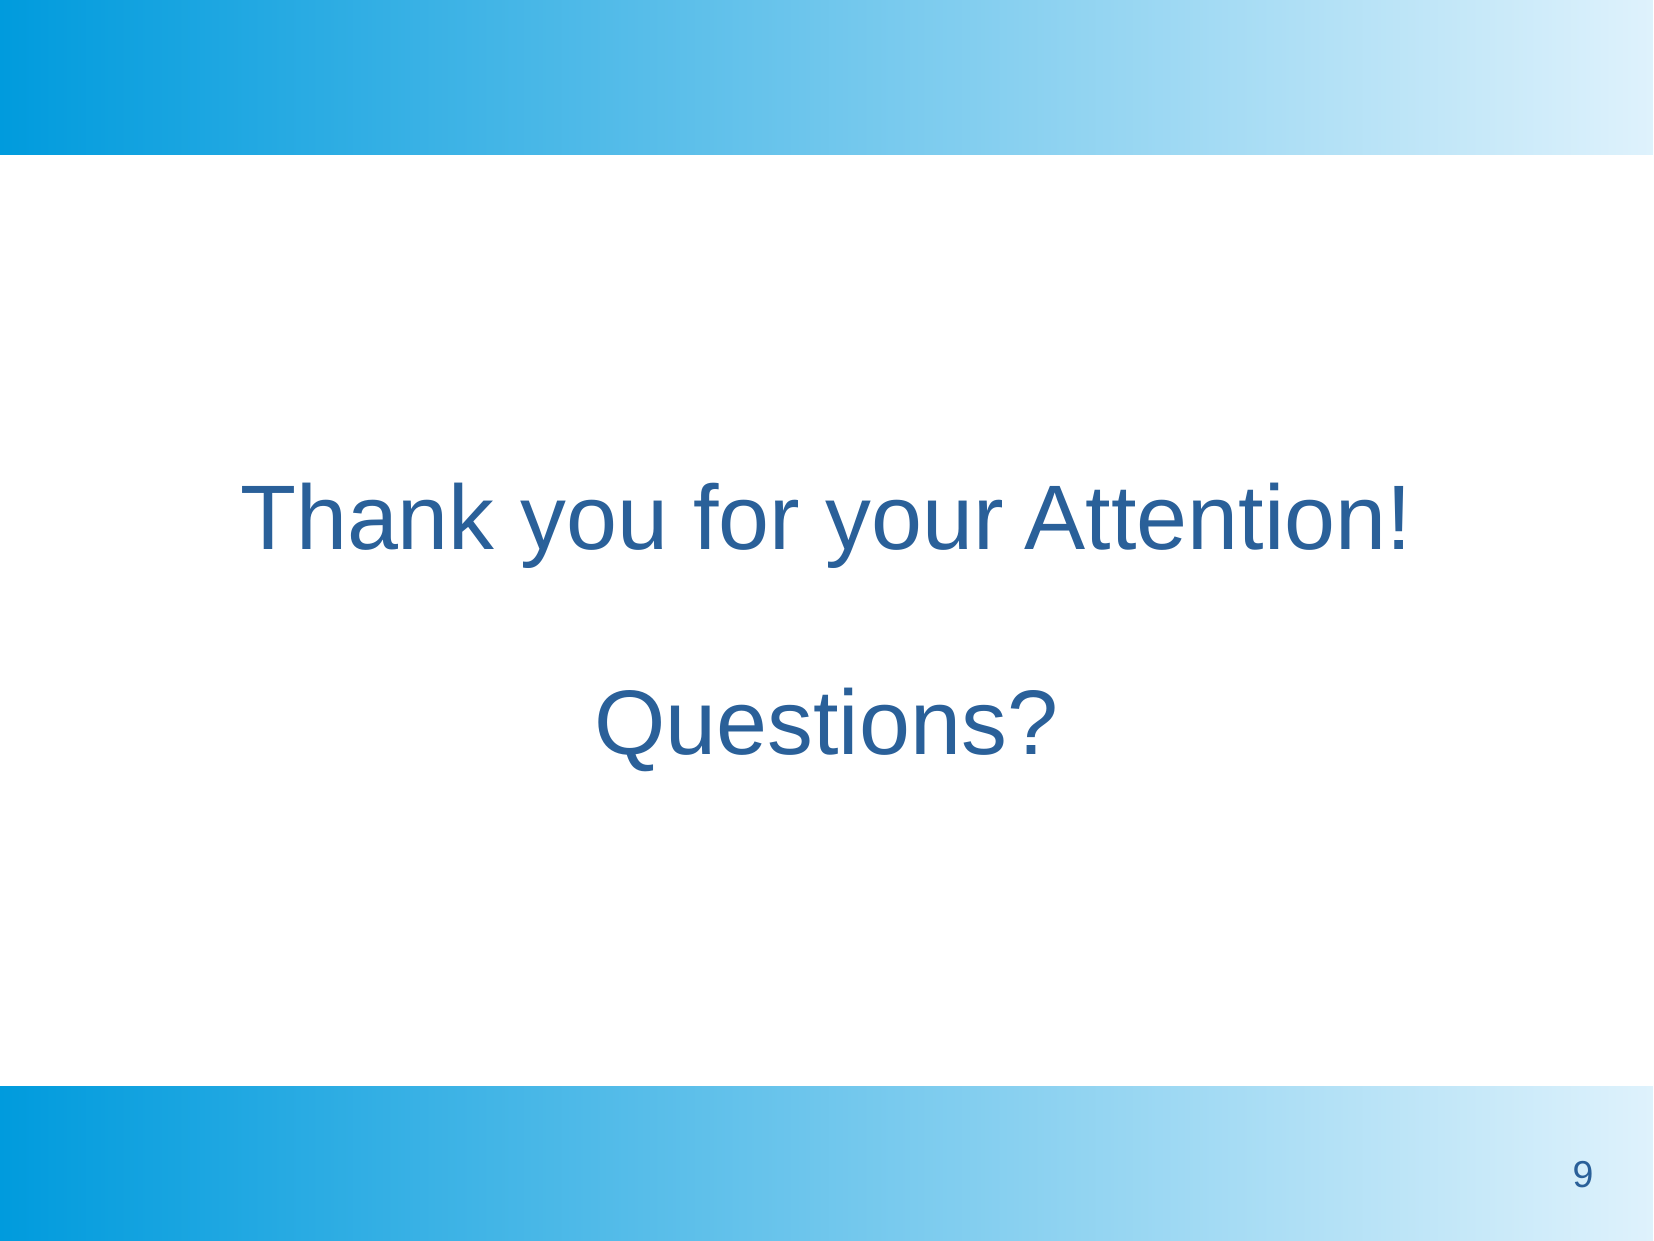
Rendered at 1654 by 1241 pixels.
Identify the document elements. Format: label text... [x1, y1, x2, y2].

text_box <Foliennummer> [1379, 1146, 1654, 1217]
title Thank you for your Attention! Questions? [82, 466, 1571, 774]
